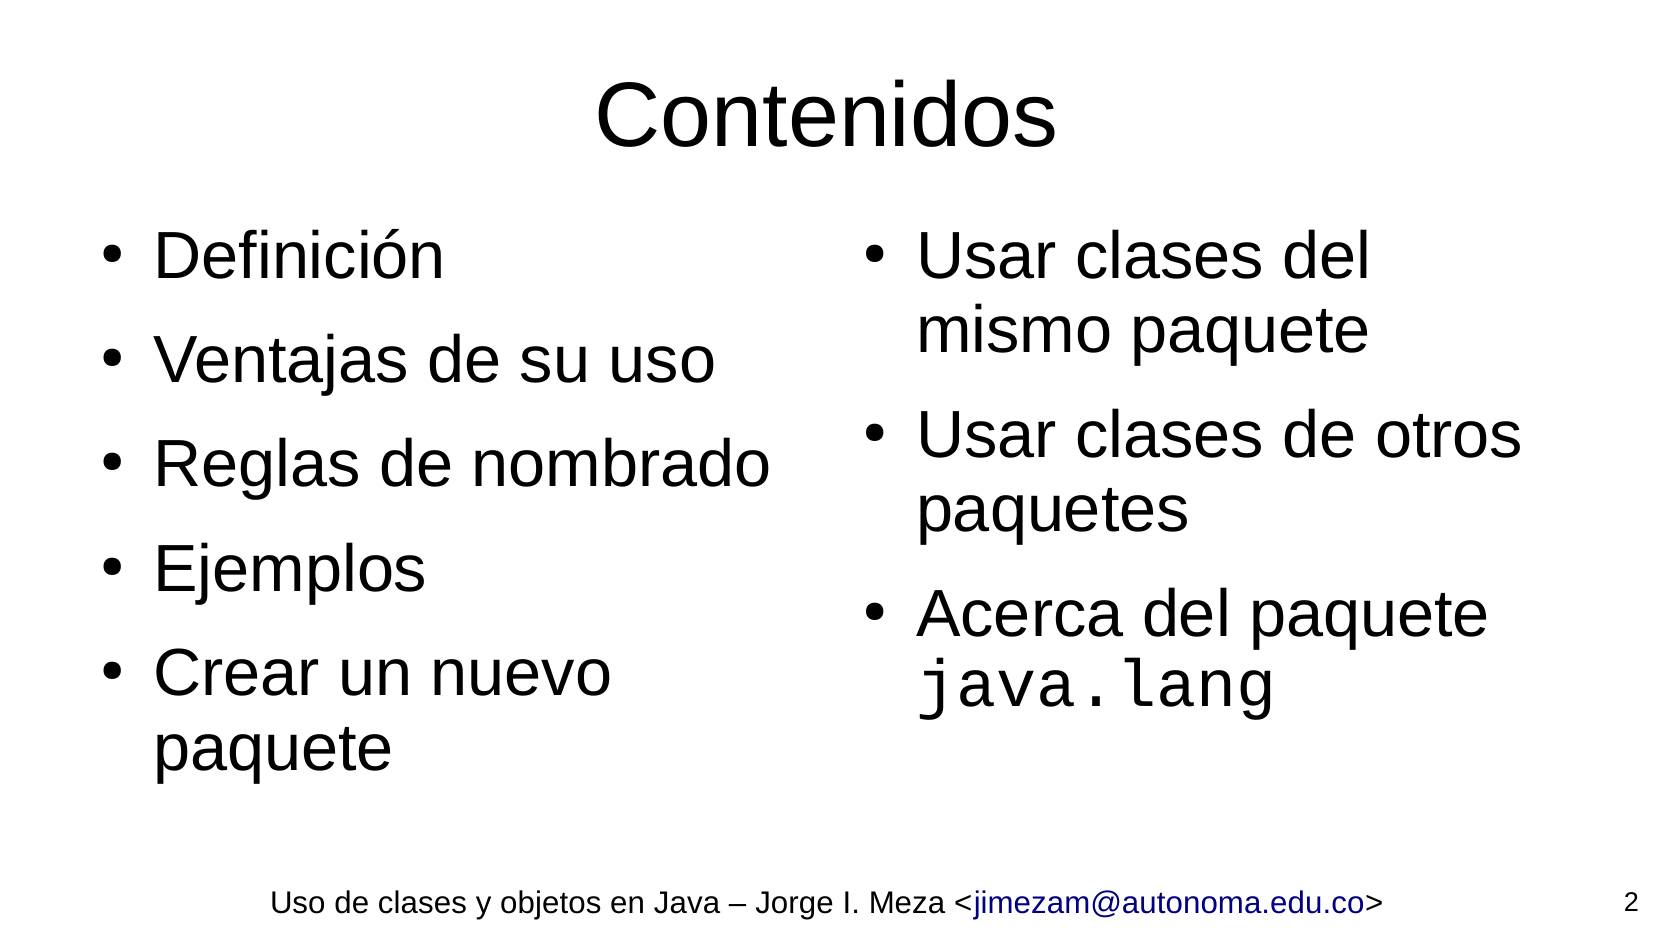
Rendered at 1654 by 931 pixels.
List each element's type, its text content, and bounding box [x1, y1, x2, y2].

title Contenidos [82, 37, 1571, 193]
list Usar clases del mismo paquete Usar clases de otros paquetes Acerca del paquete java.lang [845, 217, 1572, 879]
list Definición Ventajas de su uso Reglas de nombrado Ejemplos Crear un nuevo paquete [82, 217, 809, 879]
